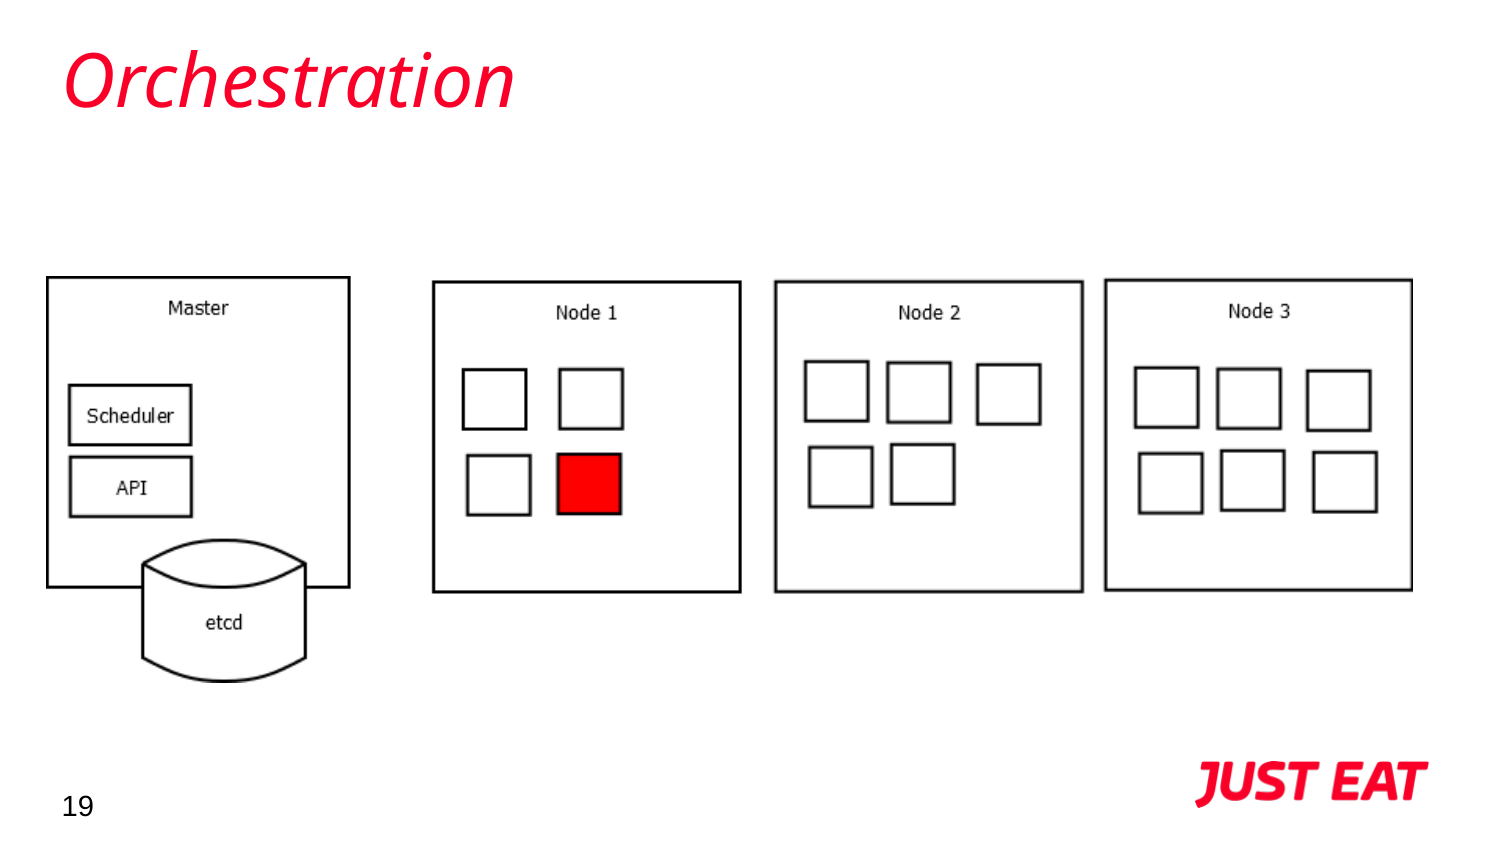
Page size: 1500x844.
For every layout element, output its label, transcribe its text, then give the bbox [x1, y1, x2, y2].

slide_number <number> [46, 782, 397, 828]
title Orchestration [46, 17, 1429, 158]
list [40, 144, 780, 729]
picture [1195, 761, 1429, 808]
picture [46, 276, 1413, 683]
